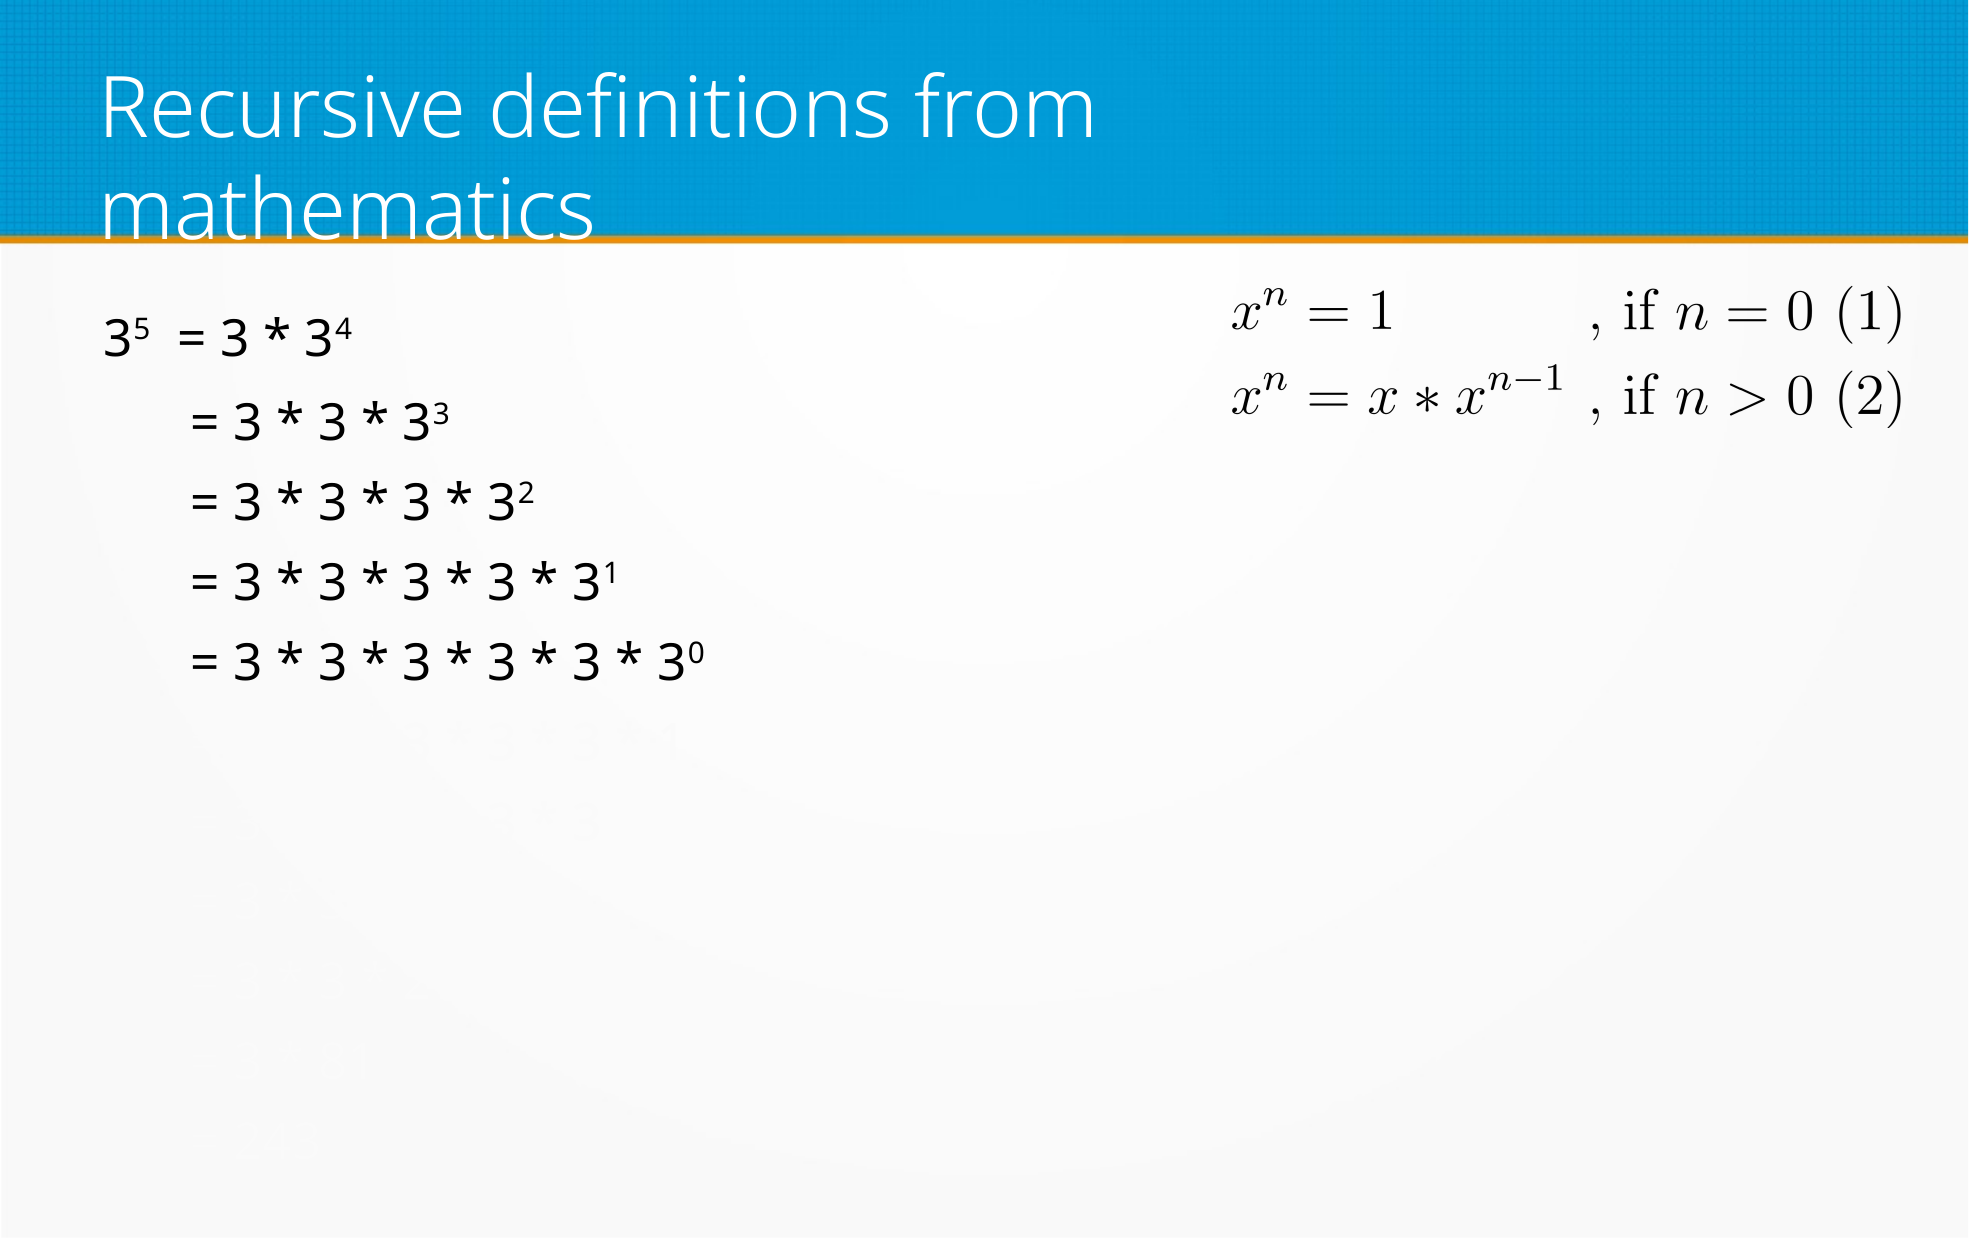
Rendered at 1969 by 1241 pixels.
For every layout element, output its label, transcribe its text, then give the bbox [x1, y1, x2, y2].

list 35 = 3 * 34 = 3 * 3 * 33 = 3 * 3 * 3 * 32 = 3 * 3 * 3 * 3 * 31 = 3 * 3 * 3 * 3 * 3 * 30 = 3 * 3 * 3 * 3 * 3 * 1 = 3 * 3 * 3 * 3 * 3 = 3 * 3 * 3 * 9 = 3 * 3 * 27 = 3 * 81 = 243 [90, 305, 1862, 1171]
picture [0, 233, 1969, 1241]
title Recursive definitions from mathematics [98, 49, 1870, 257]
